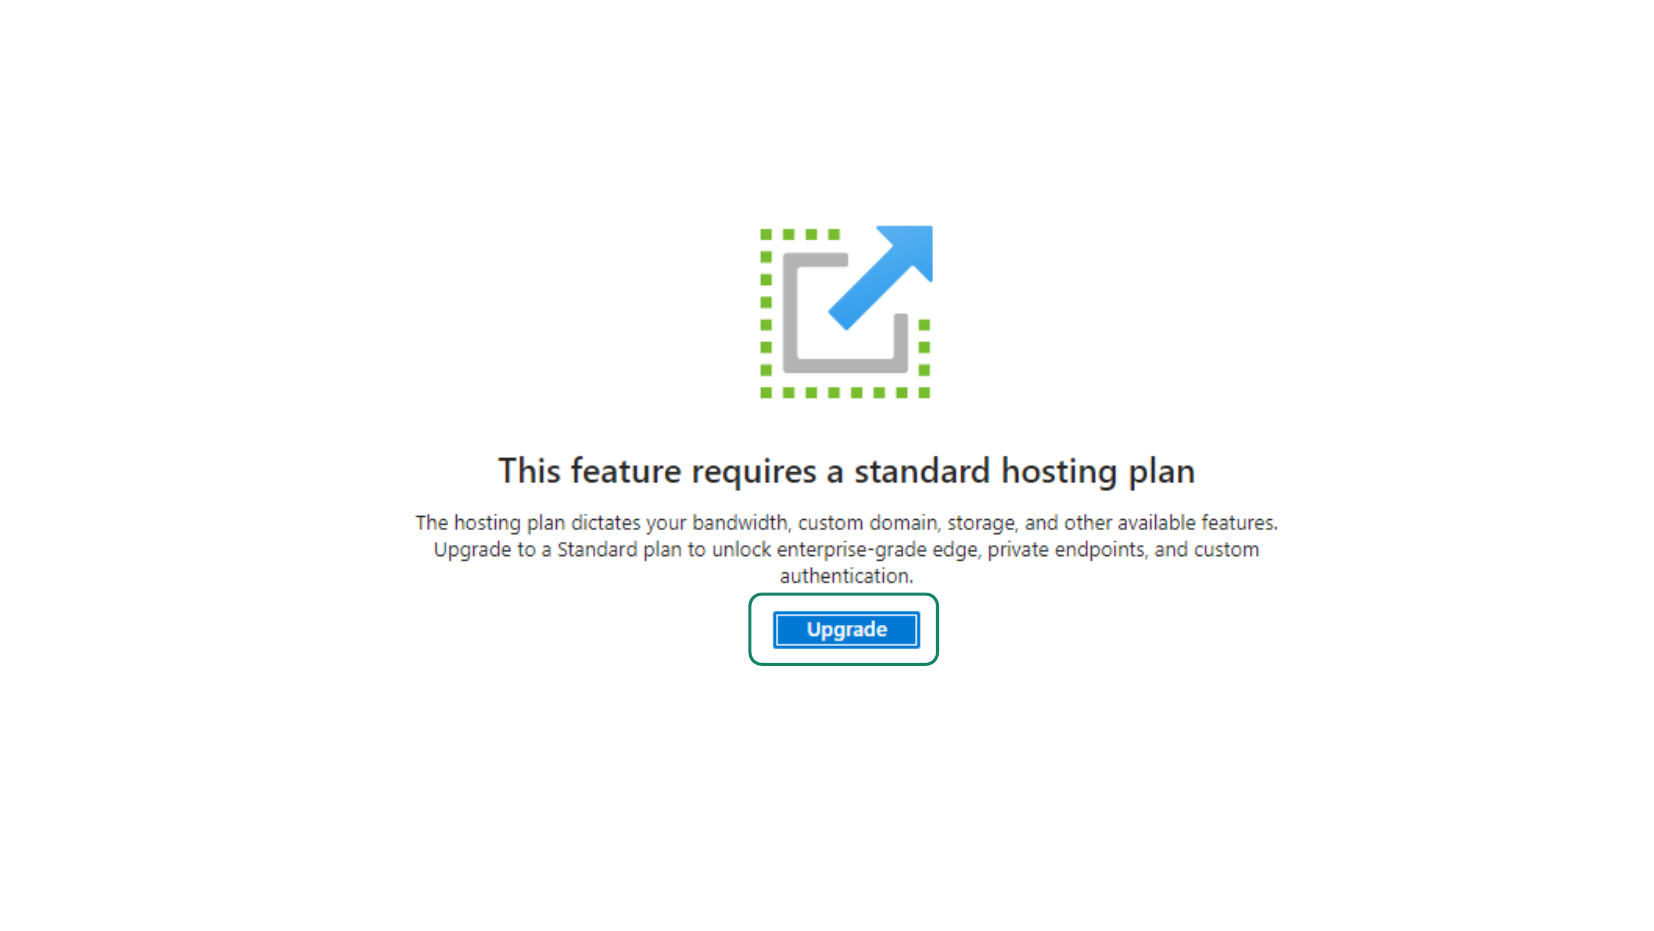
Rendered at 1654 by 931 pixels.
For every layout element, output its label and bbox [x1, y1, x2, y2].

picture [384, 187, 1313, 671]
